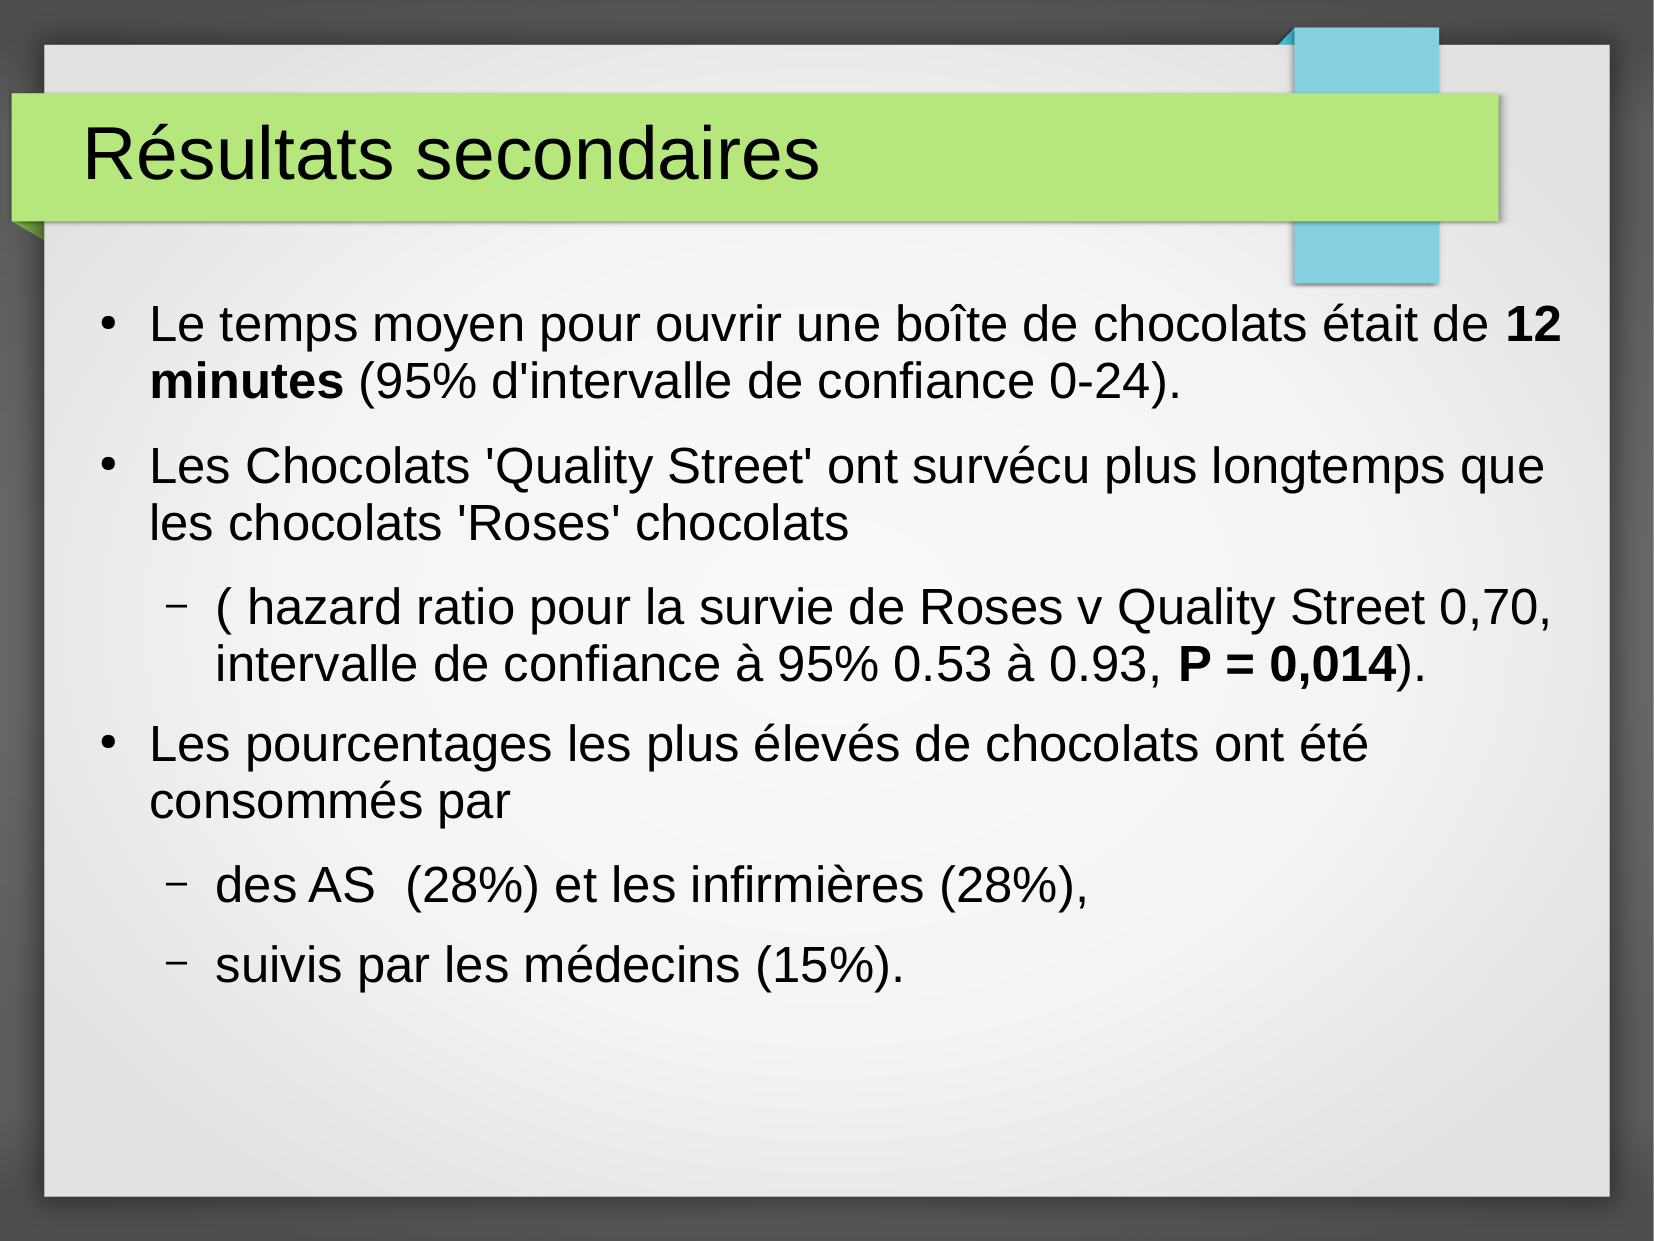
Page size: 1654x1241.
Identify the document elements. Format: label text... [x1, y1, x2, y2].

list Le temps moyen pour ouvrir une boîte de chocolats était de 12 minutes (95% d'intervalle de confiance 0-24). Les Chocolats 'Quality Street' ont survécu plus longtemps que les chocolats 'Roses' chocolats ( hazard ratio pour la survie de Roses v Quality Street 0,70, intervalle de confiance à 95% 0.53 à 0.93, P = 0,014). Les pourcentages les plus élevés de chocolats ont été consommés par des AS (28%) et les infirmières (28%), suivis par les médecins (15%). [82, 295, 1571, 1015]
picture [0, 0, 1654, 1241]
title Résultats secondaires [82, 94, 1264, 213]
